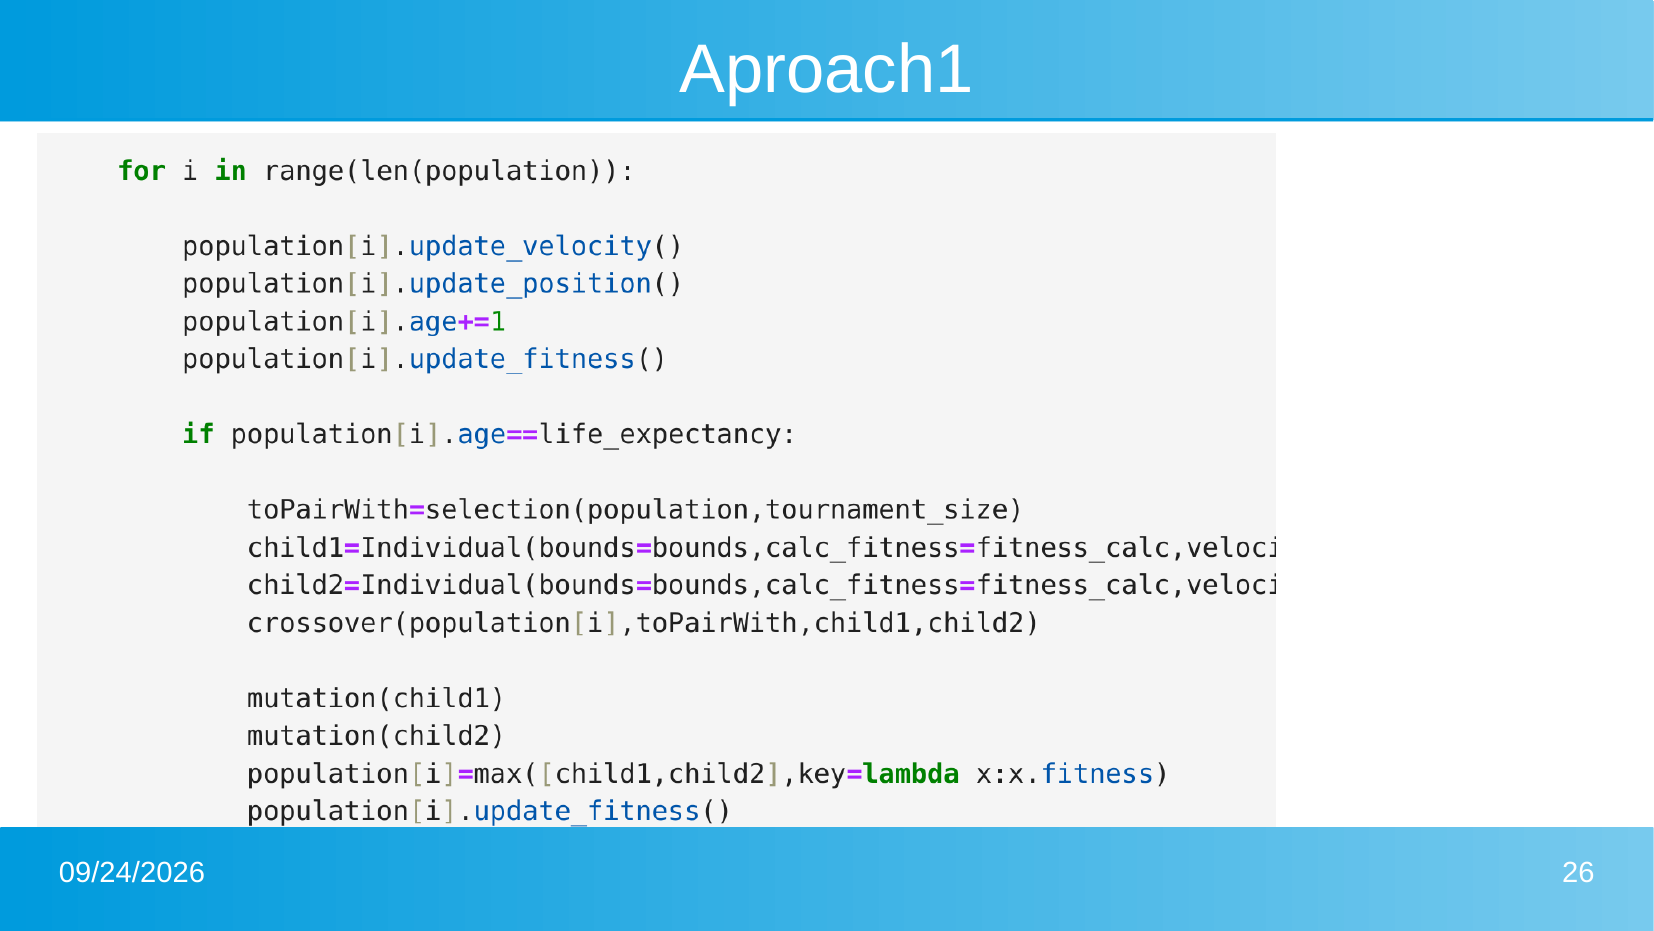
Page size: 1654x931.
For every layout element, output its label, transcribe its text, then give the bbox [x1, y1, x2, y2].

title Aproach1 [59, 29, 1595, 108]
picture [37, 133, 1276, 827]
